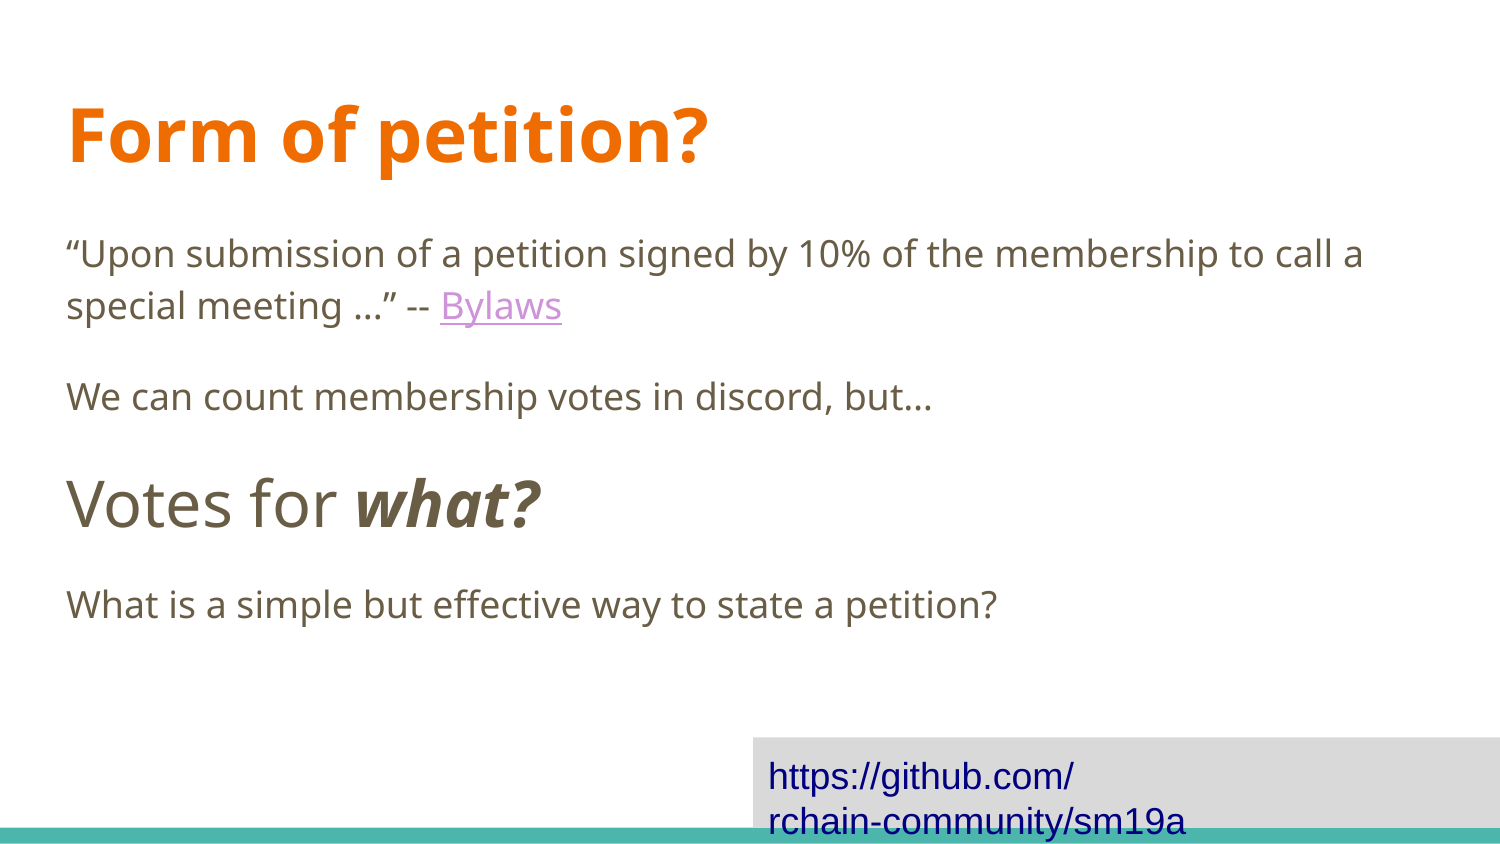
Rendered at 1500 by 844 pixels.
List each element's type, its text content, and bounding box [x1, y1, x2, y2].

list “Upon submission of a petition signed by 10% of the membership to call a special meeting ...” -- Bylaws We can count membership votes in discord, but… Votes for what? What is a simple but effective way to state a petition? [51, 207, 1449, 750]
title Form of petition? [51, 72, 1449, 189]
